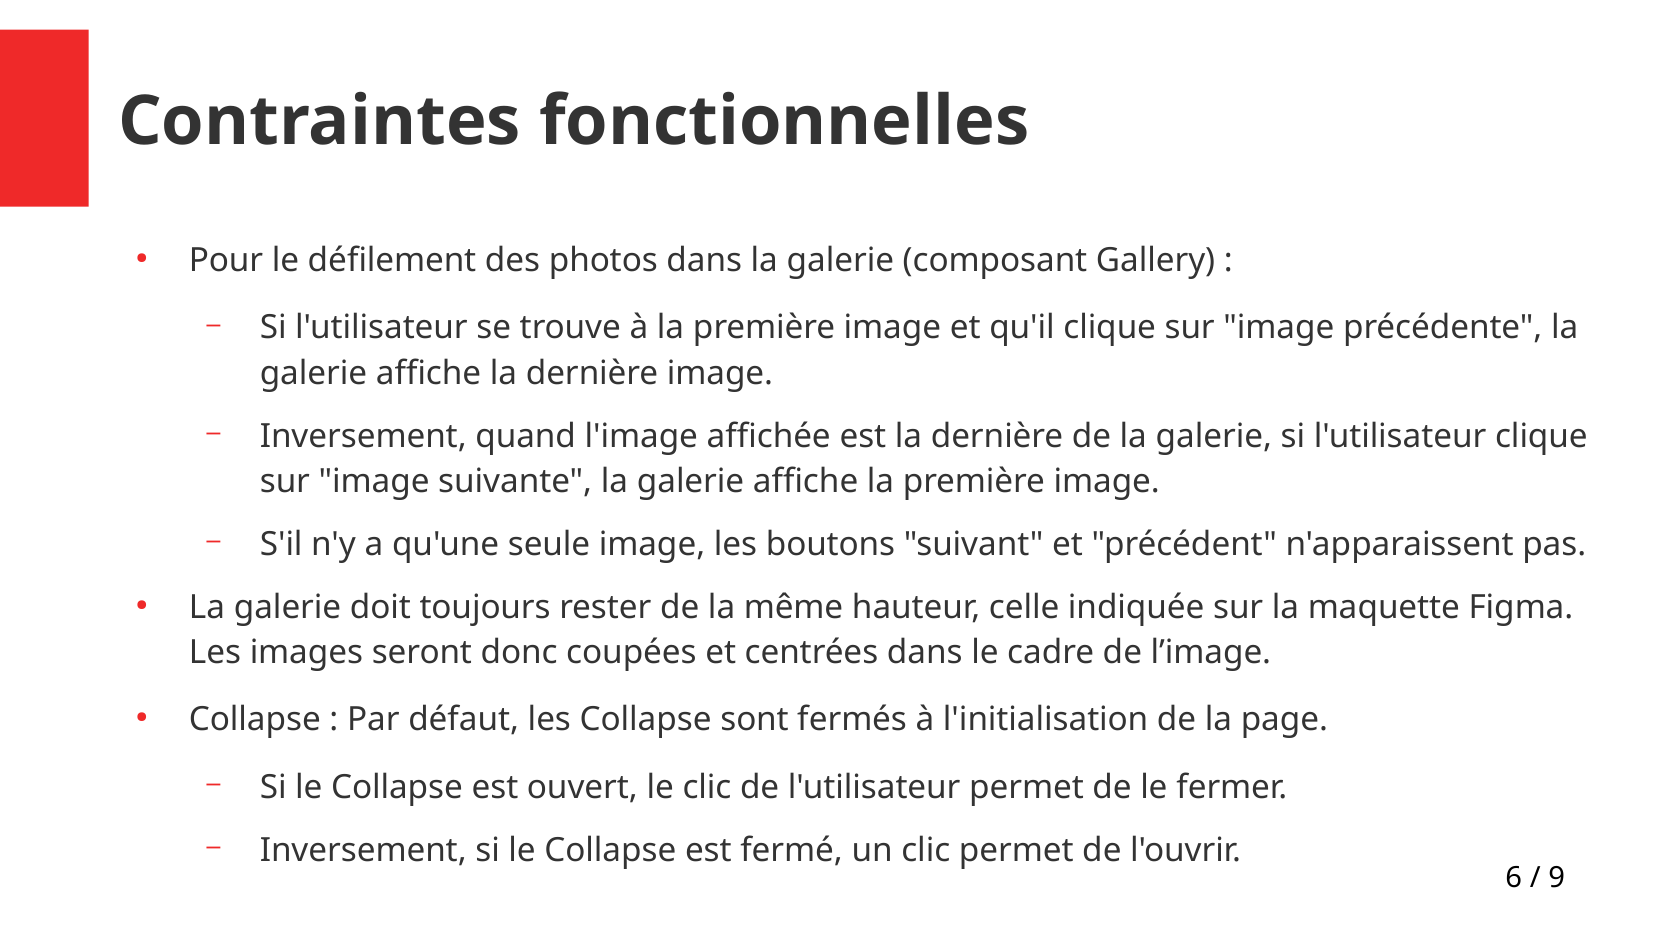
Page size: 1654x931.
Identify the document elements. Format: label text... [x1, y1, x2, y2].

title Contraintes fonctionnelles [118, 29, 1595, 207]
list Pour le défilement des photos dans la galerie (composant Gallery) : Si l'utilisateur se trouve à la première image et qu'il clique sur "image précédente", la galerie affiche la dernière image. Inversement, quand l'image affichée est la dernière de la galerie, si l'utilisateur clique sur "image suivante", la galerie affiche la première image. S'il n'y a qu'une seule image, les boutons "suivant" et "précédent" n'apparaissent pas. La galerie doit toujours rester de la même hauteur, celle indiquée sur la maquette Figma. Les images seront donc coupées et centrées dans le cadre de l’image. Collapse : Par défaut, les Collapse sont fermés à l'initialisation de la page. Si le Collapse est ouvert, le clic de l'utilisateur permet de le fermer. Inversement, si le Collapse est fermé, un clic permet de l'ouvrir. [118, 236, 1595, 798]
